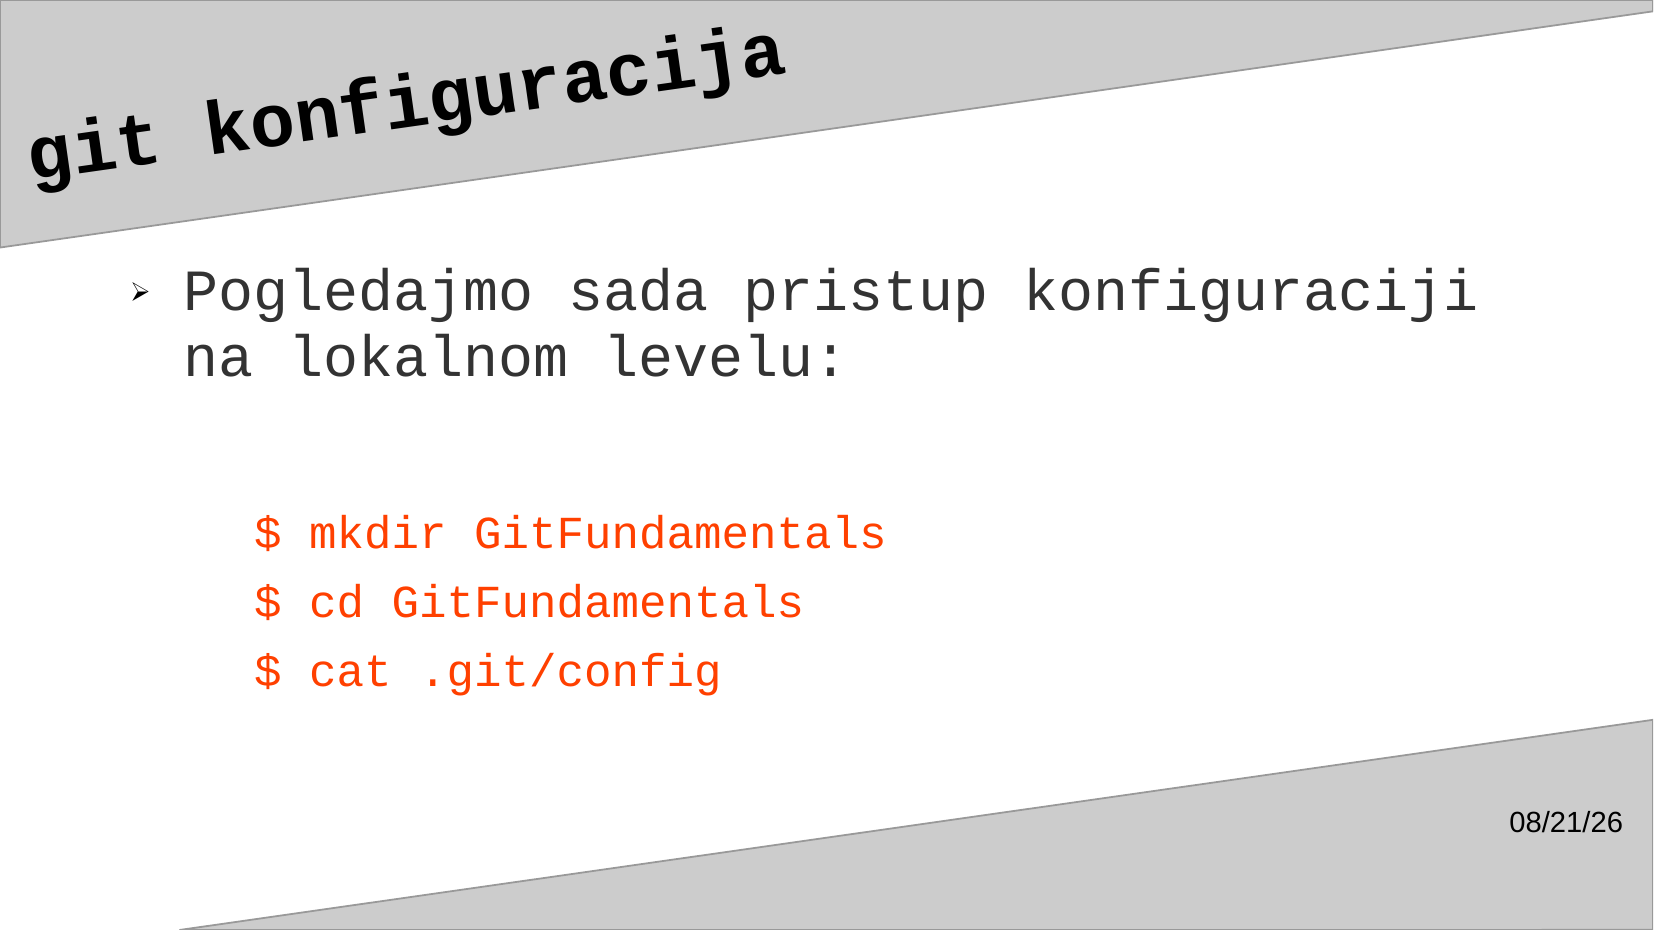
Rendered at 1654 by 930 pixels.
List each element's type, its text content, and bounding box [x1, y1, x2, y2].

list Pogledajmo sada pristup konfiguraciji na lokalnom levelu: $ mkdir GitFundamentals $ cd GitFundamentals $ cat .git/config [112, 262, 1493, 840]
title git konfiguracija [16, 0, 1501, 239]
